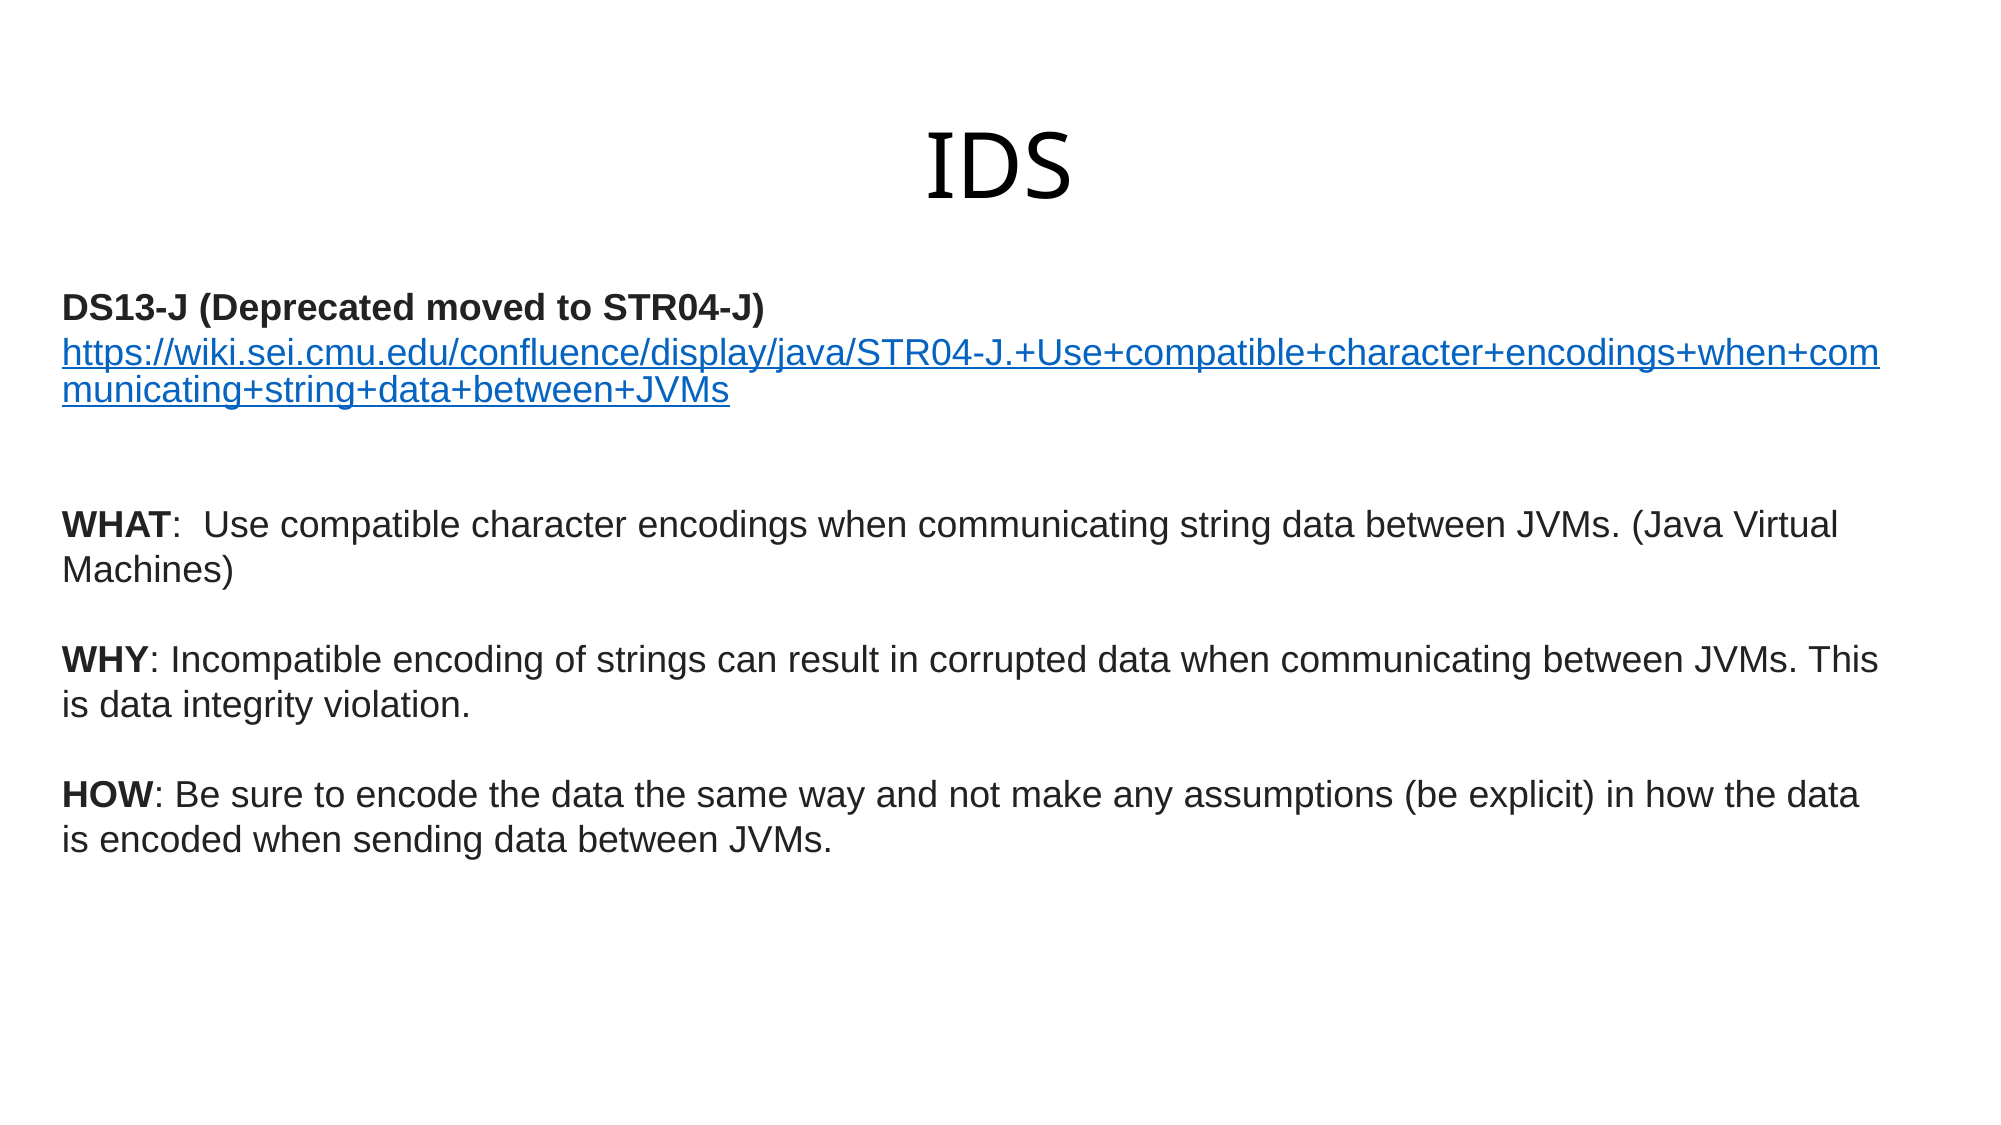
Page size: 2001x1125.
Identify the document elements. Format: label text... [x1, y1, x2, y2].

text_box DS13-J (Deprecated moved to STR04-J) https://wiki.sei.cmu.edu/confluence/display/java/STR04-J.+Use+compatible+character+encodings+when+communicating+string+data+between+JVMs WHAT: Use compatible character encodings when communicating string data between JVMs. (Java Virtual Machines) WHY: Incompatible encoding of strings can result in corrupted data when communicating between JVMs. This is data integrity violation. HOW: Be sure to encode the data the same way and not make any assumptions (be explicit) in how the data is encoded when sending data between JVMs. [47, 248, 1910, 902]
text_box IDS [137, 59, 1863, 248]
